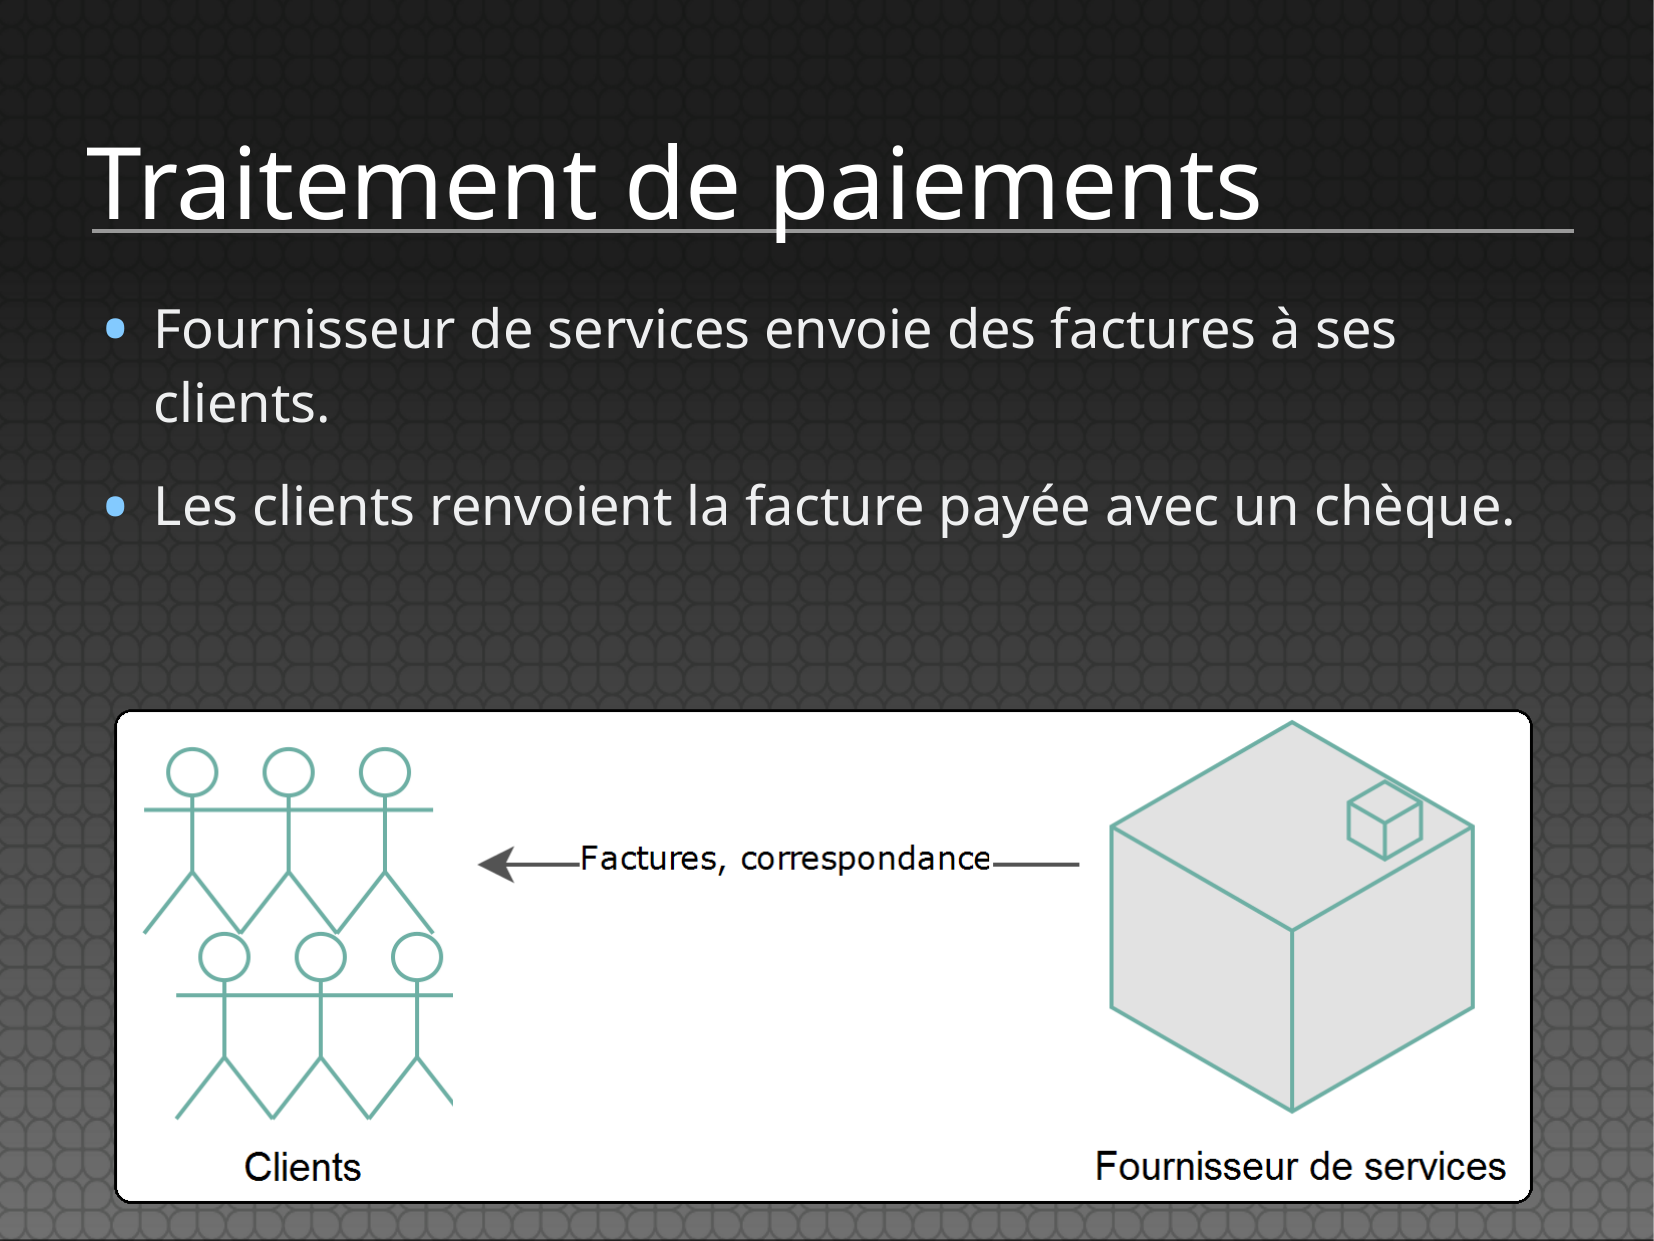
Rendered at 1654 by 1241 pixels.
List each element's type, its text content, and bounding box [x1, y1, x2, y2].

title Traitement de paiements [86, 112, 1576, 249]
picture [0, 0, 1654, 1241]
list Fournisseur de services envoie des factures à ses clients. Les clients renvoient la facture payée avec un chèque. [82, 290, 1571, 525]
